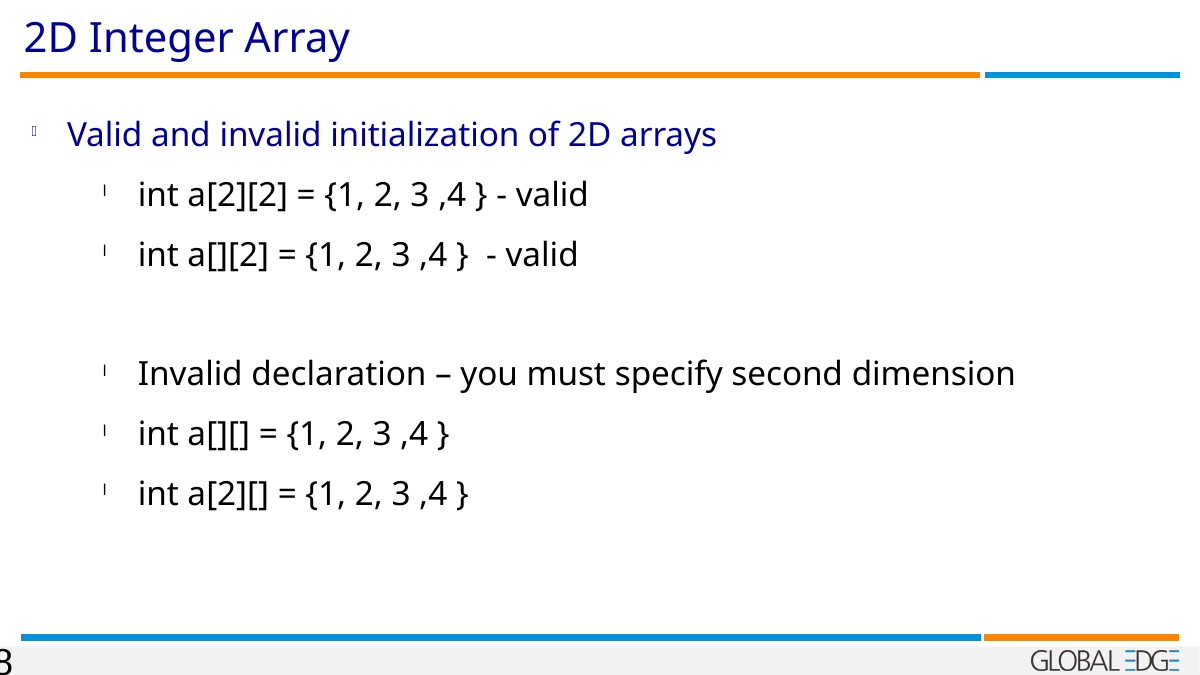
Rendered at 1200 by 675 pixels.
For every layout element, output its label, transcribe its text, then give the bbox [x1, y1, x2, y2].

text_box 2D Integer Array [12, 9, 1088, 63]
picture [1031, 650, 1179, 671]
text_box Valid and invalid initialization of 2D arrays int a[2][2] = {1, 2, 3 ,4 } - valid int a[][2] = {1, 2, 3 ,4 } - valid Invalid declaration – you must specify second dimension int a[][] = {1, 2, 3 ,4 } int a[2][] = {1, 2, 3 ,4 } [20, 87, 1179, 628]
